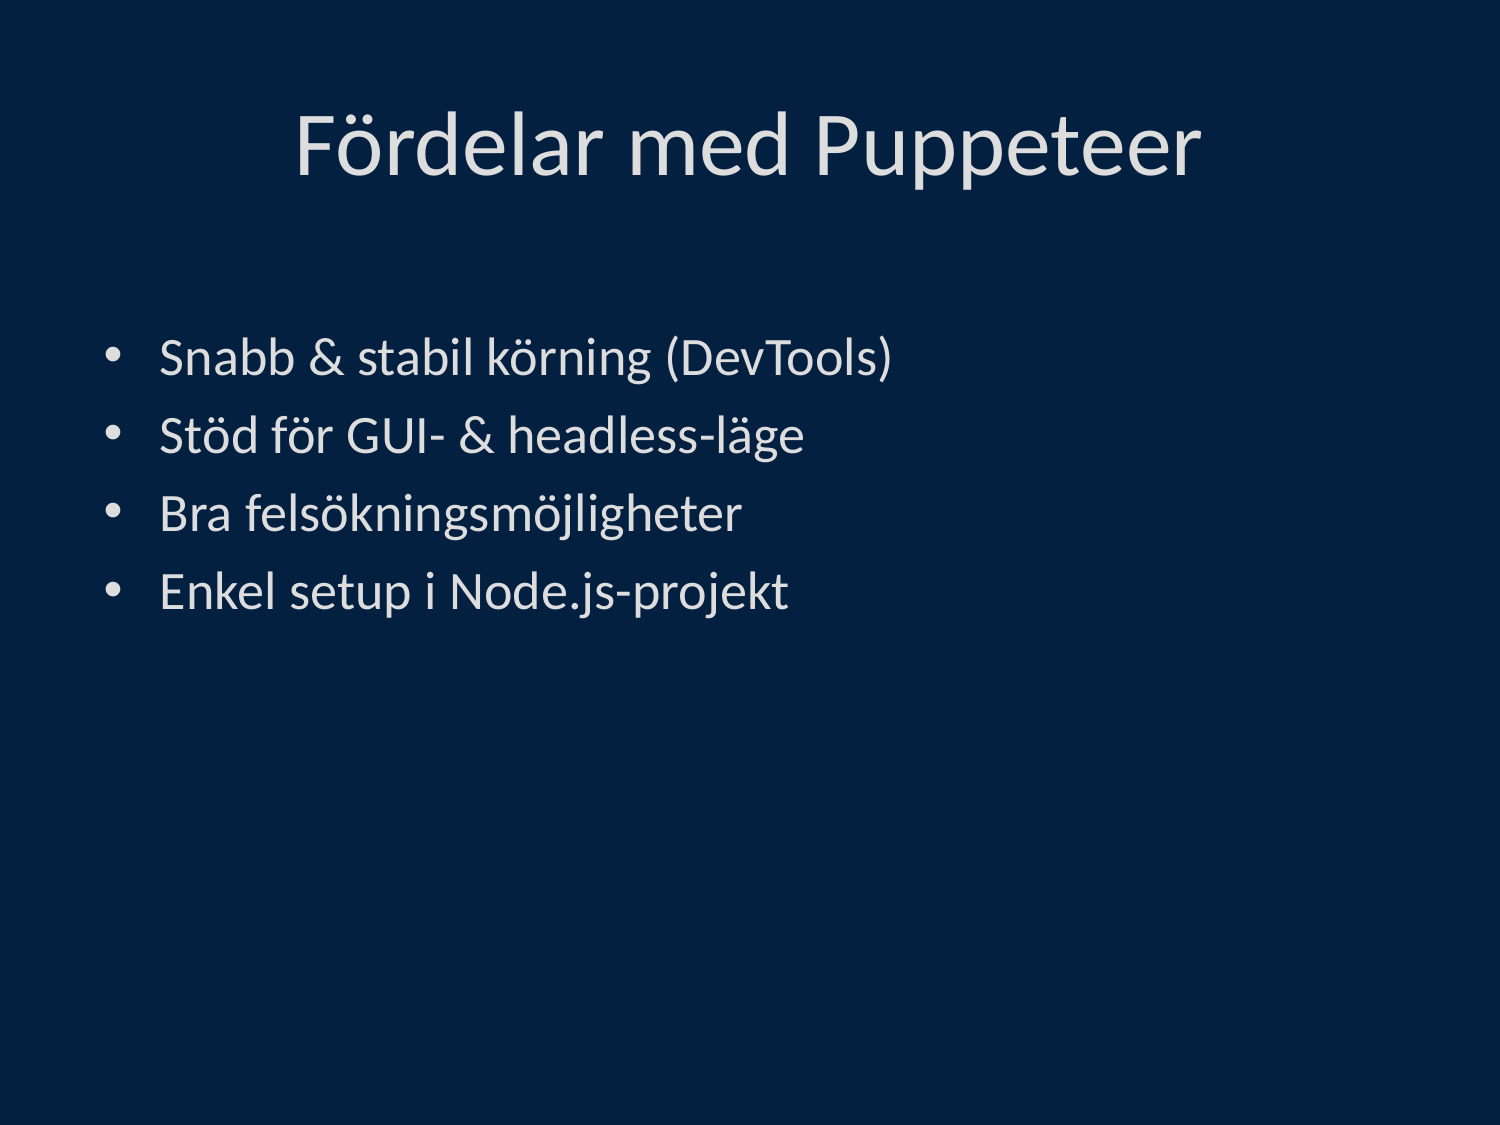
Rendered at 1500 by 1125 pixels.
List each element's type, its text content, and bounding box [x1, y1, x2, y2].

list Snabb & stabil körning (DevTools) Stöd för GUI- & headless-läge Bra felsökningsmöjligheter Enkel setup i Node.js-projekt [88, 262, 1439, 680]
title Fördelar med Puppeteer [75, 45, 1425, 233]
